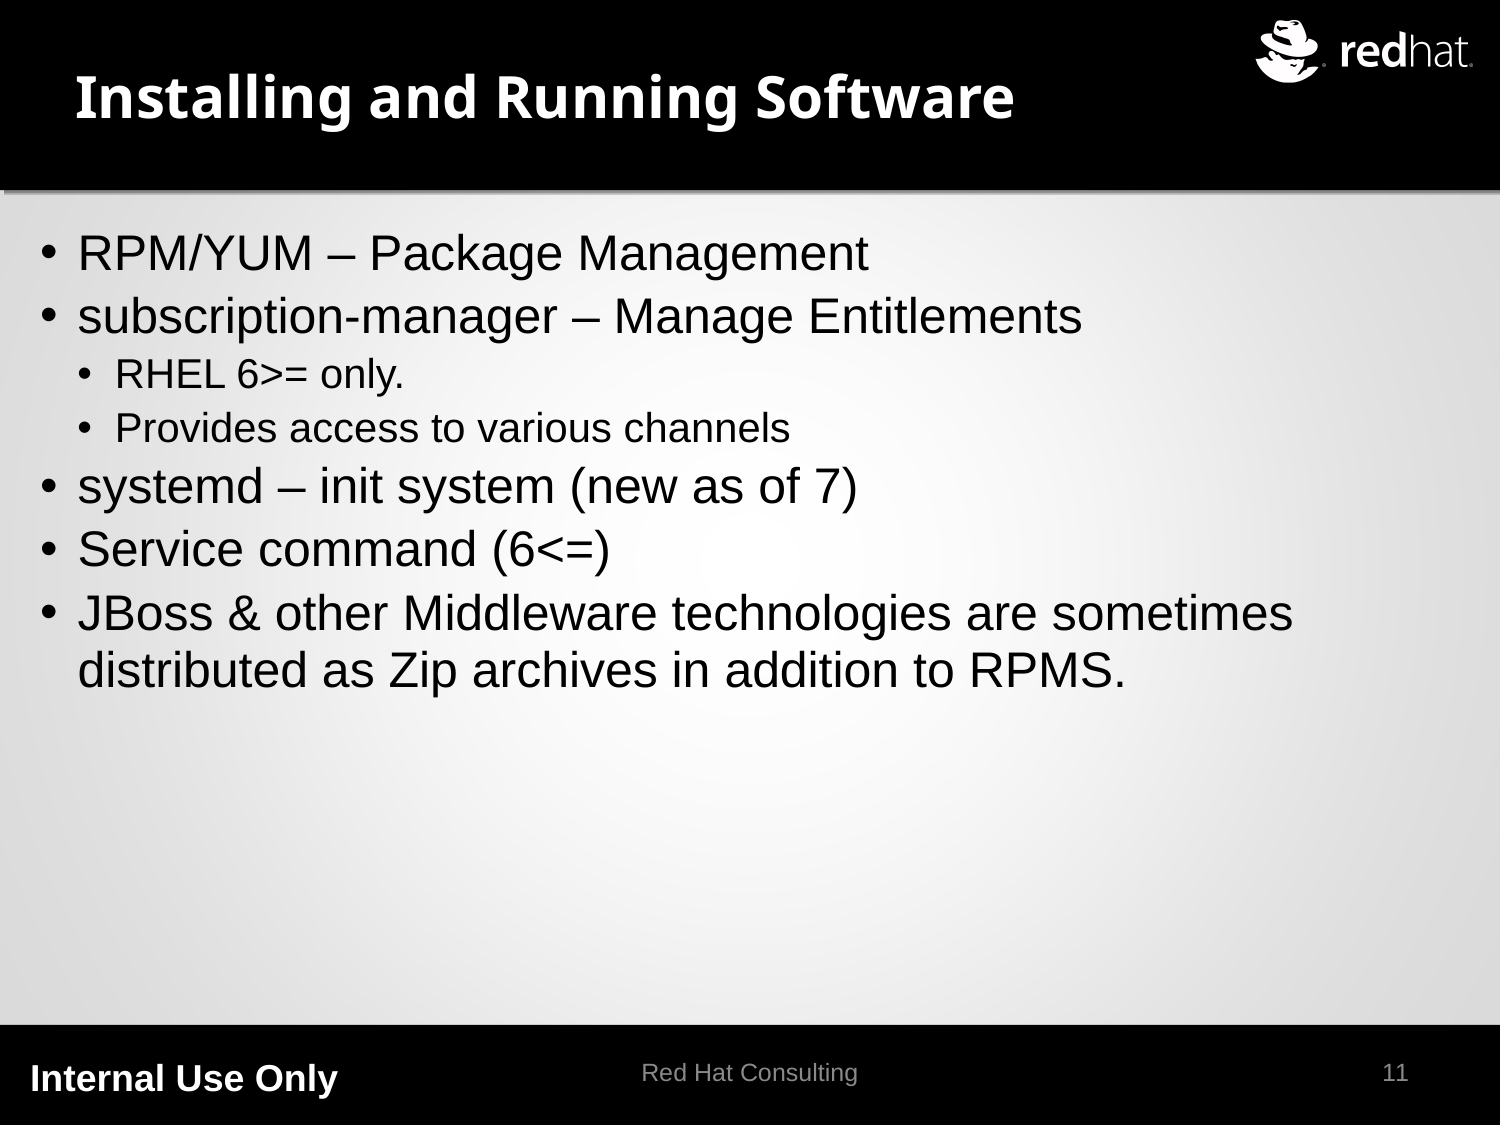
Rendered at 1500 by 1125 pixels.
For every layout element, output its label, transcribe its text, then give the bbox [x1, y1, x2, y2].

picture [1254, 12, 1476, 88]
text_box Red Hat Consulting [512, 1042, 988, 1103]
title Installing and Running Software [0, 0, 1234, 191]
picture [0, 191, 1500, 1024]
text_box <number> [1257, 1042, 1426, 1103]
list RPM/YUM – Package Management subscription-manager – Manage Entitlements RHEL 6>= only. Provides access to various channels systemd – init system (new as of 7) Service command (6<=) JBoss & other Middleware technologies are sometimes distributed as Zip archives in addition to RPMS. [24, 216, 1471, 992]
